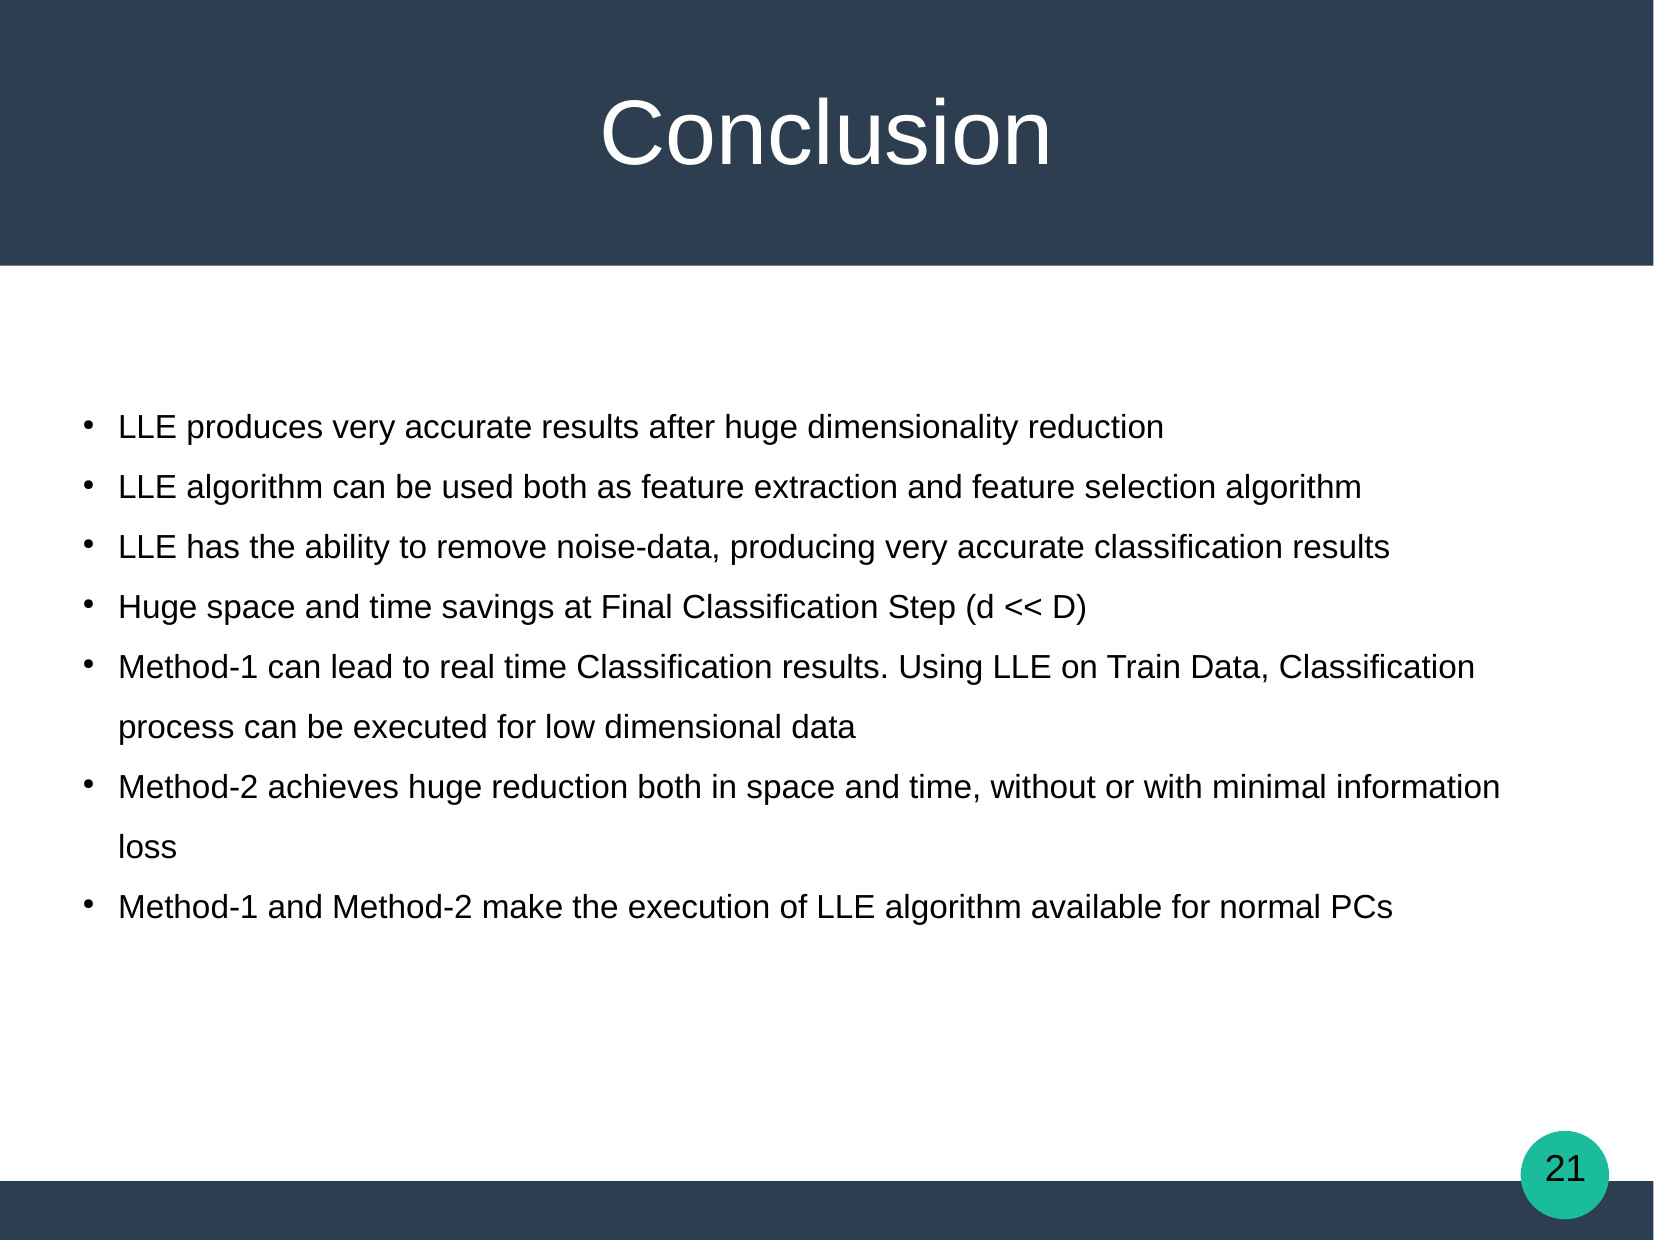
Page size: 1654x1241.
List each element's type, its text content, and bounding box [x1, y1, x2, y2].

text_box LLE produces very accurate results after huge dimensionality reduction LLE algorithm can be used both as feature extraction and feature selection algorithm LLE has the ability to remove noise-data, producing very accurate classification results Huge space and time savings at Final Classification Step (d << D) Method-1 can lead to real time Classification results. Using LLE on Train Data, Classification process can be executed for low dimensional data Method-2 achieves huge reduction both in space and time, without or with minimal information loss Method-1 and Method-2 make the execution of LLE algorithm available for normal PCs [82, 290, 1571, 1140]
text_box <number> [1530, 1140, 1654, 1223]
text_box Conclusion [58, 49, 1595, 207]
